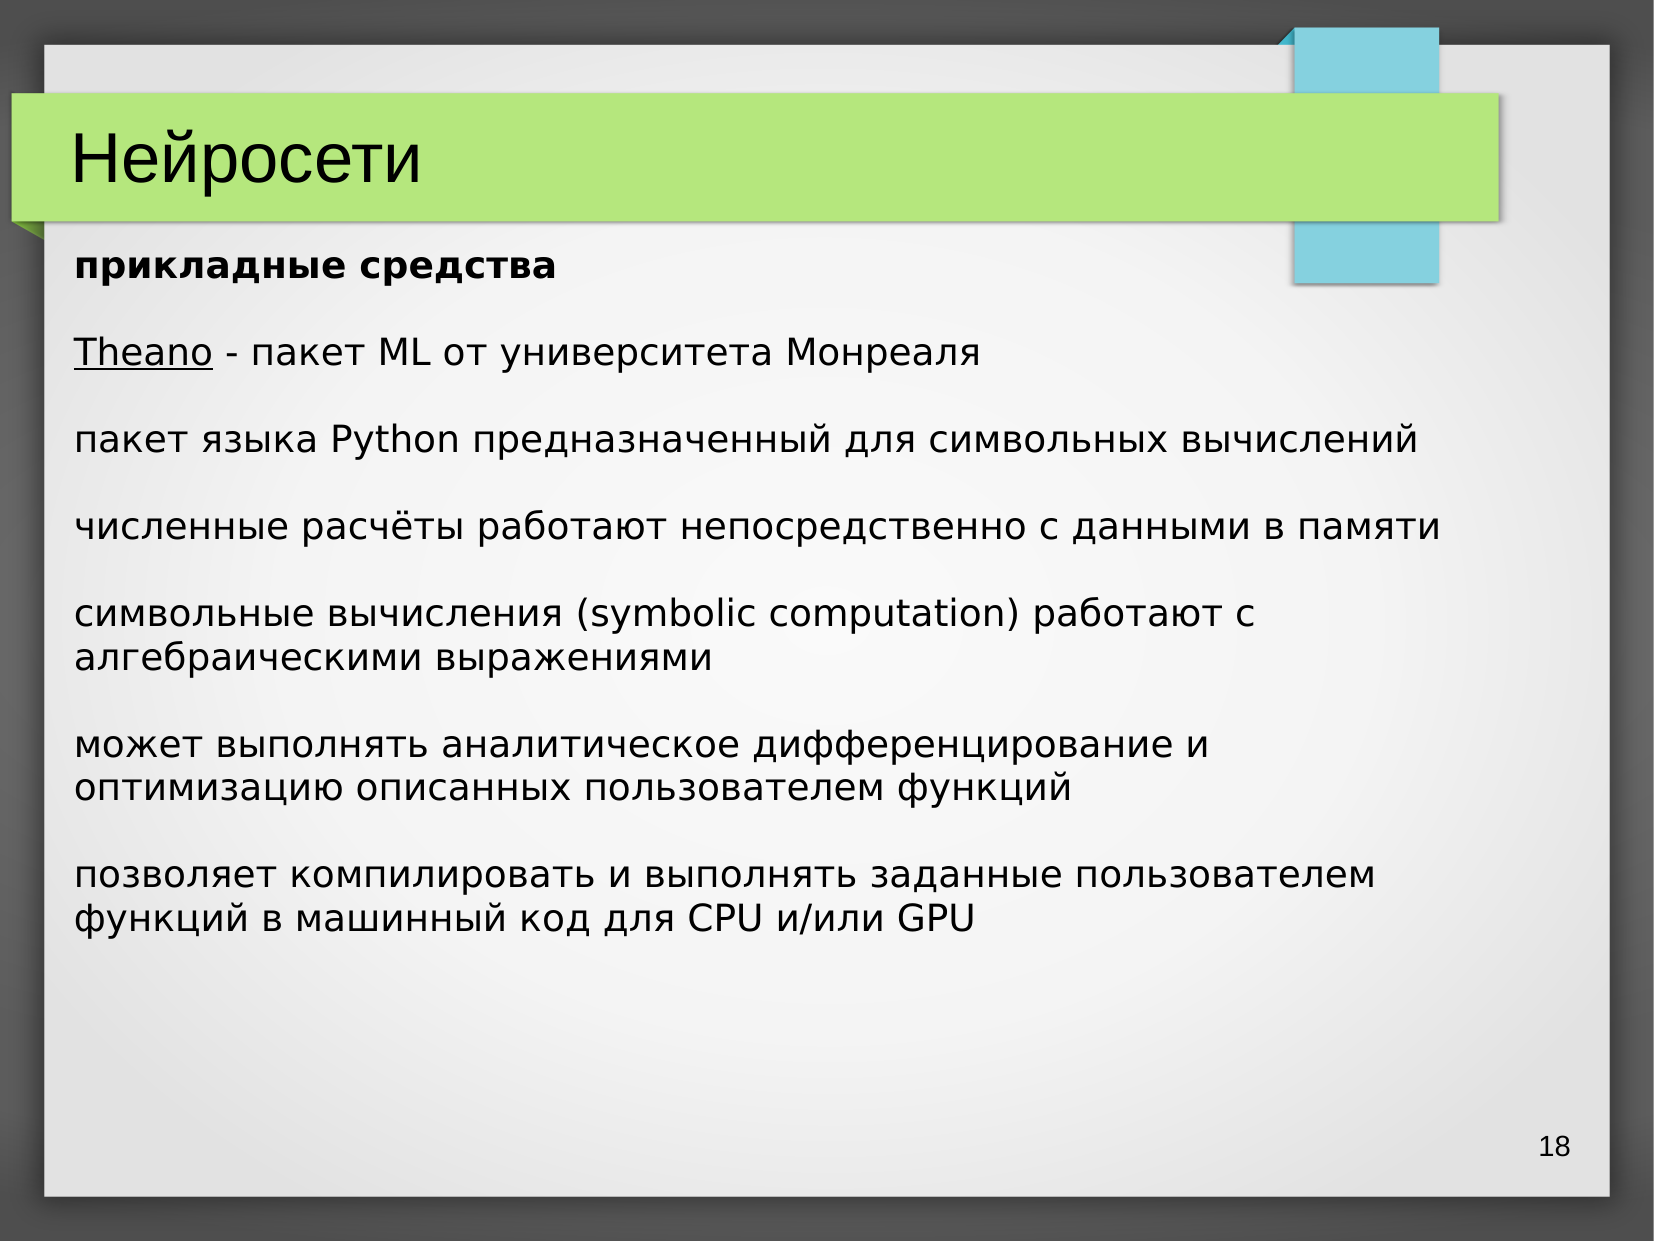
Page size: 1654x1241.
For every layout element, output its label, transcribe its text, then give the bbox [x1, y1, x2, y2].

title Нейросети [70, 118, 1205, 199]
picture [0, 0, 1654, 1241]
text_box прикладные средства Theano - пакет ML от университета Монреаля пакет языка Python предназначенный для символьных вычислений численные расчёты работают непосредственно с данными в памяти символьные вычисления (symbolic computation) работают с алгебраическими выражениями может выполнять аналитическое дифференцирование и оптимизацию описанных пользователем функций позволяет компилировать и выполнять заданные пользователем функций в машинный код для CPU и/или GPU [59, 236, 1501, 1134]
